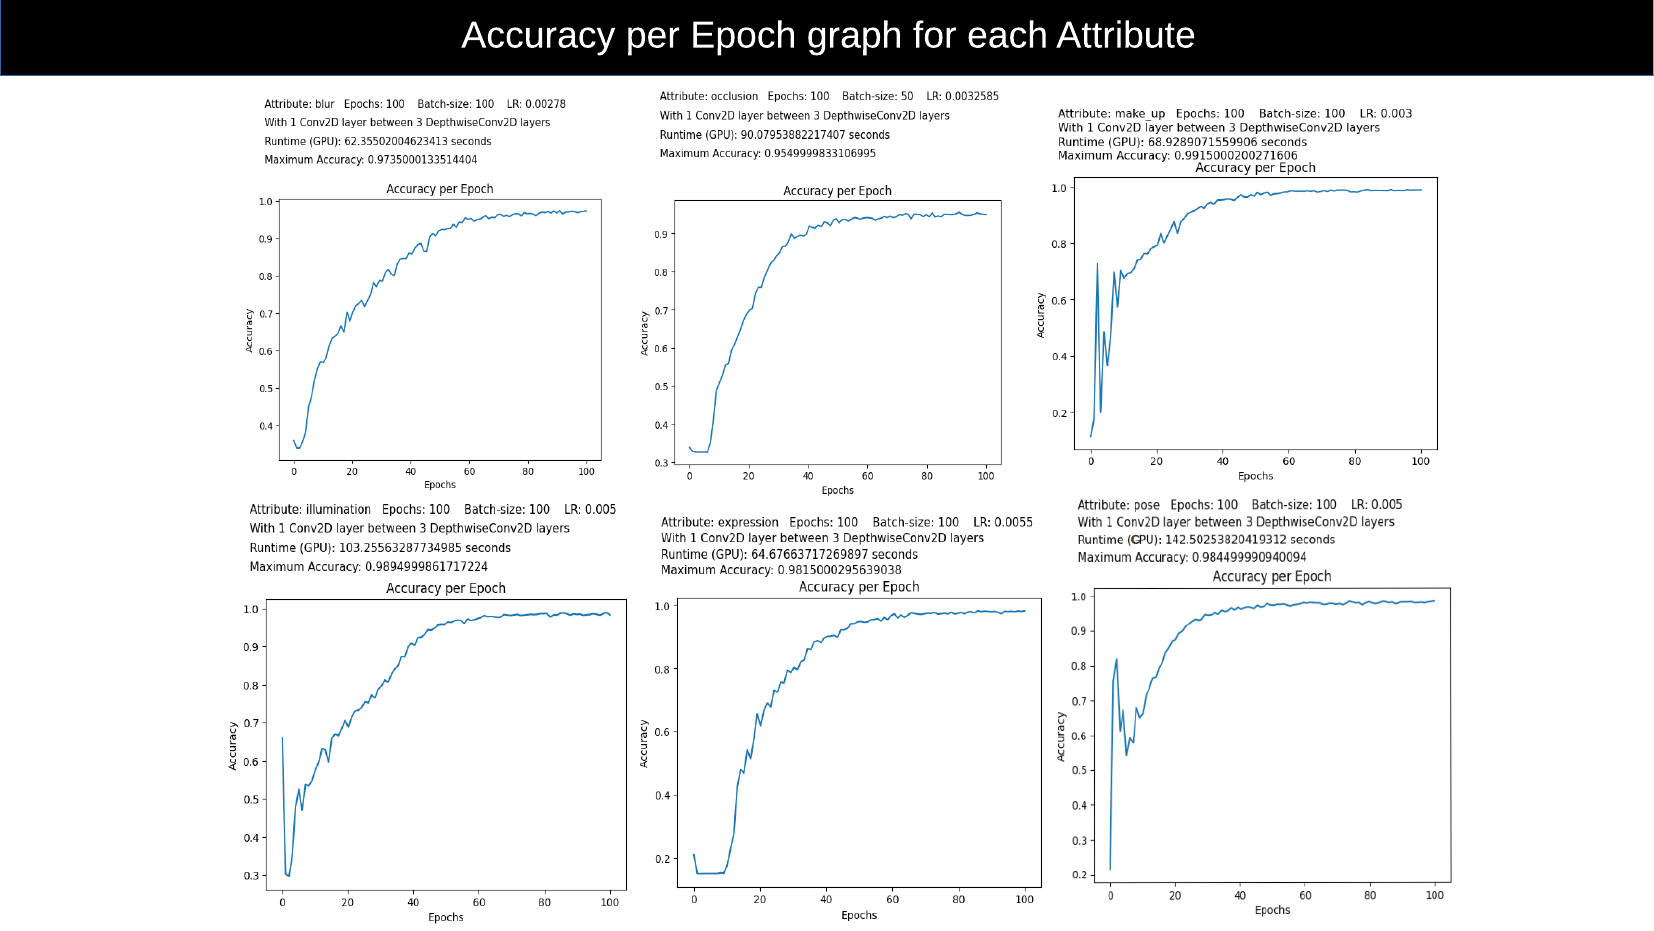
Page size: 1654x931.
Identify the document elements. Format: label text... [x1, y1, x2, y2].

picture [1029, 101, 1487, 931]
picture [634, 84, 1007, 502]
text_box Accuracy per Epoch graph for each Attribute [0, 0, 1654, 76]
picture [221, 92, 1048, 931]
